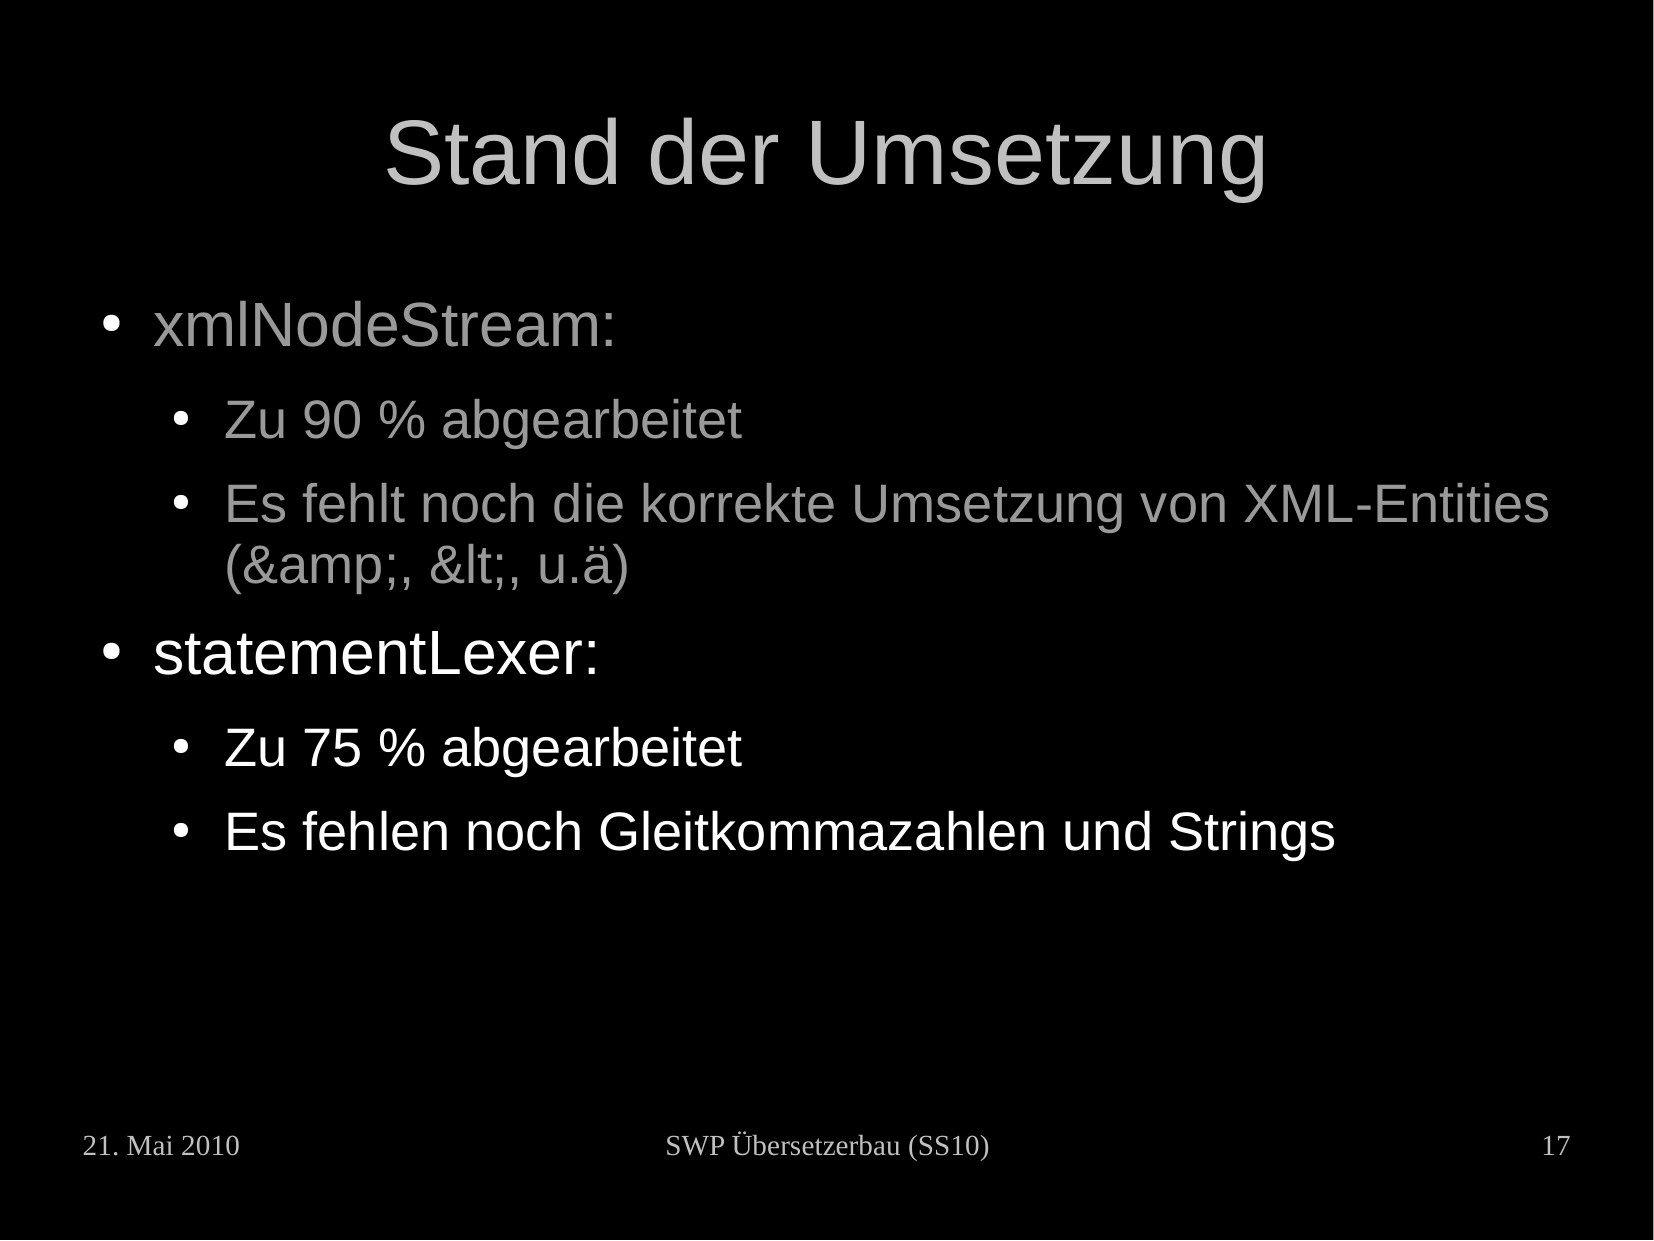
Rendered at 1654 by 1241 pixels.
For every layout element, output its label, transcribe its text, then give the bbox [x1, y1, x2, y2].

list xmlNodeStream: Zu 90 % abgearbeitet Es fehlt noch die korrekte Umsetzung von XML-Entities (&amp;, &lt;, u.ä) statementLexer: Zu 75 % abgearbeitet Es fehlen noch Gleitkommazahlen und Strings [82, 290, 1571, 1109]
title Stand der Umsetzung [82, 49, 1571, 257]
